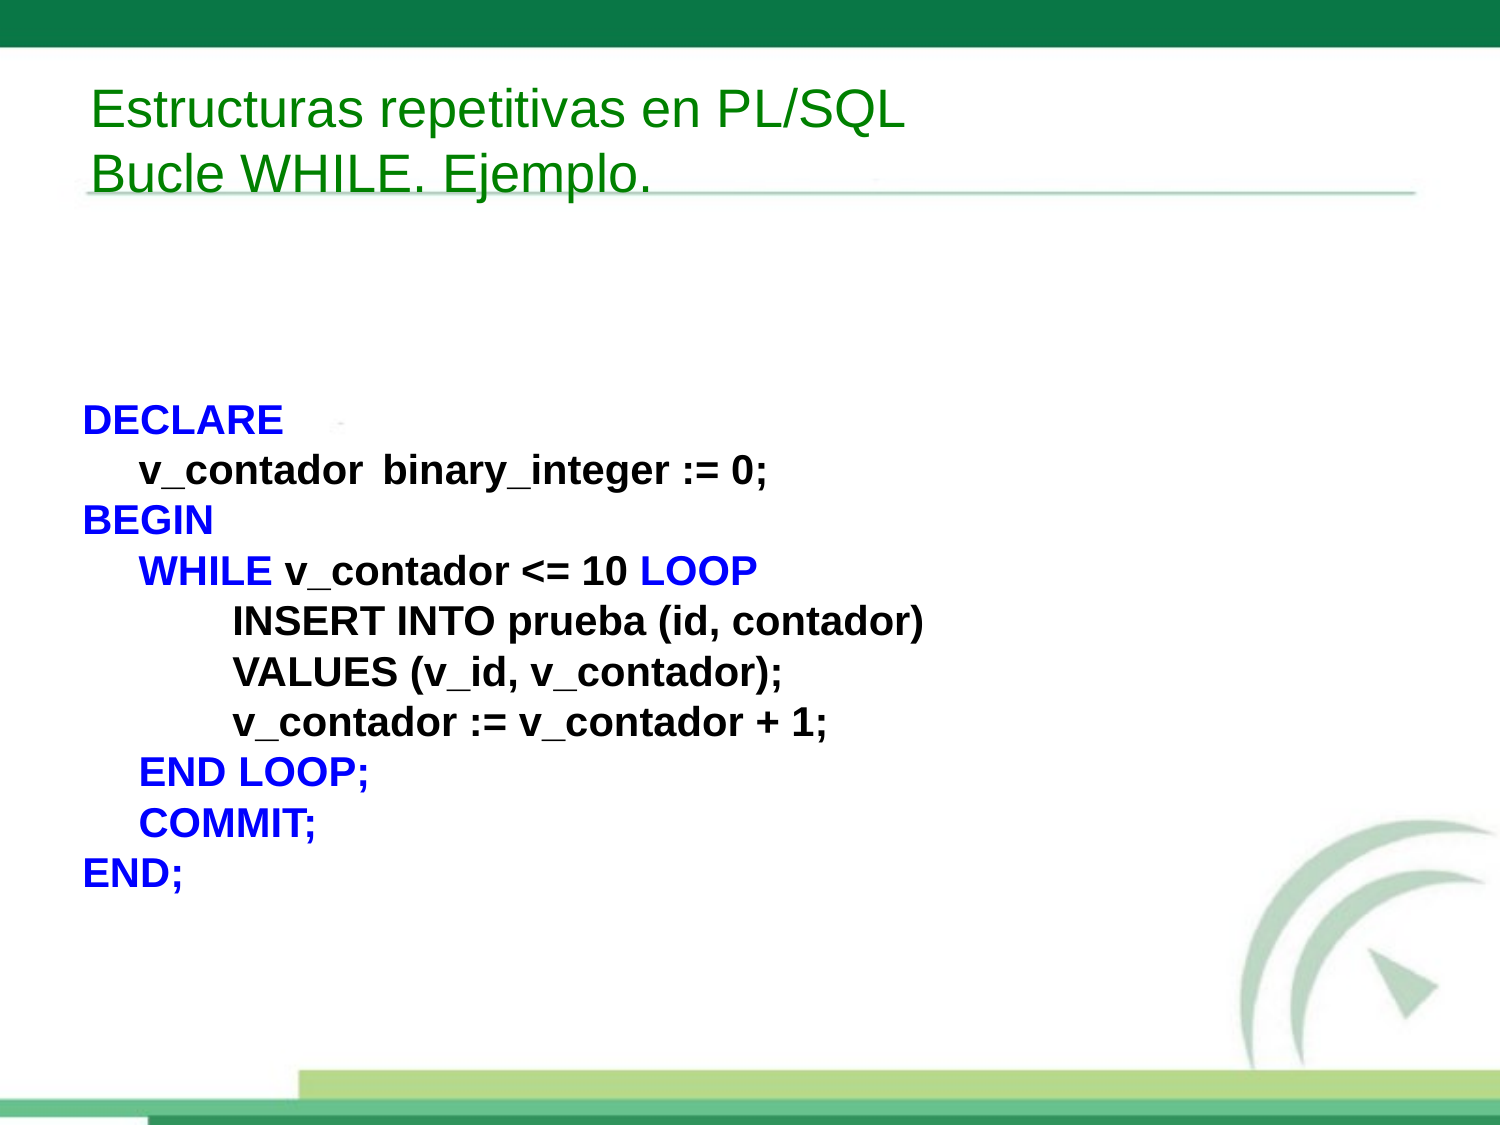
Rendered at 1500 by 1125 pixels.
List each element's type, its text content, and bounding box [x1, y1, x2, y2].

list DECLARE v_contador binary_integer := 0; BEGIN WHILE v_contador <= 10 LOOP INSERT INTO prueba (id, contador) VALUES (v_id, v_contador); v_contador := v_contador + 1; END LOOP; COMMIT; END; [67, 243, 1418, 1004]
title Estructuras repetitivas en PL/SQL Bucle WHILE. Ejemplo. [75, 45, 1426, 233]
picture [0, 0, 1500, 1125]
